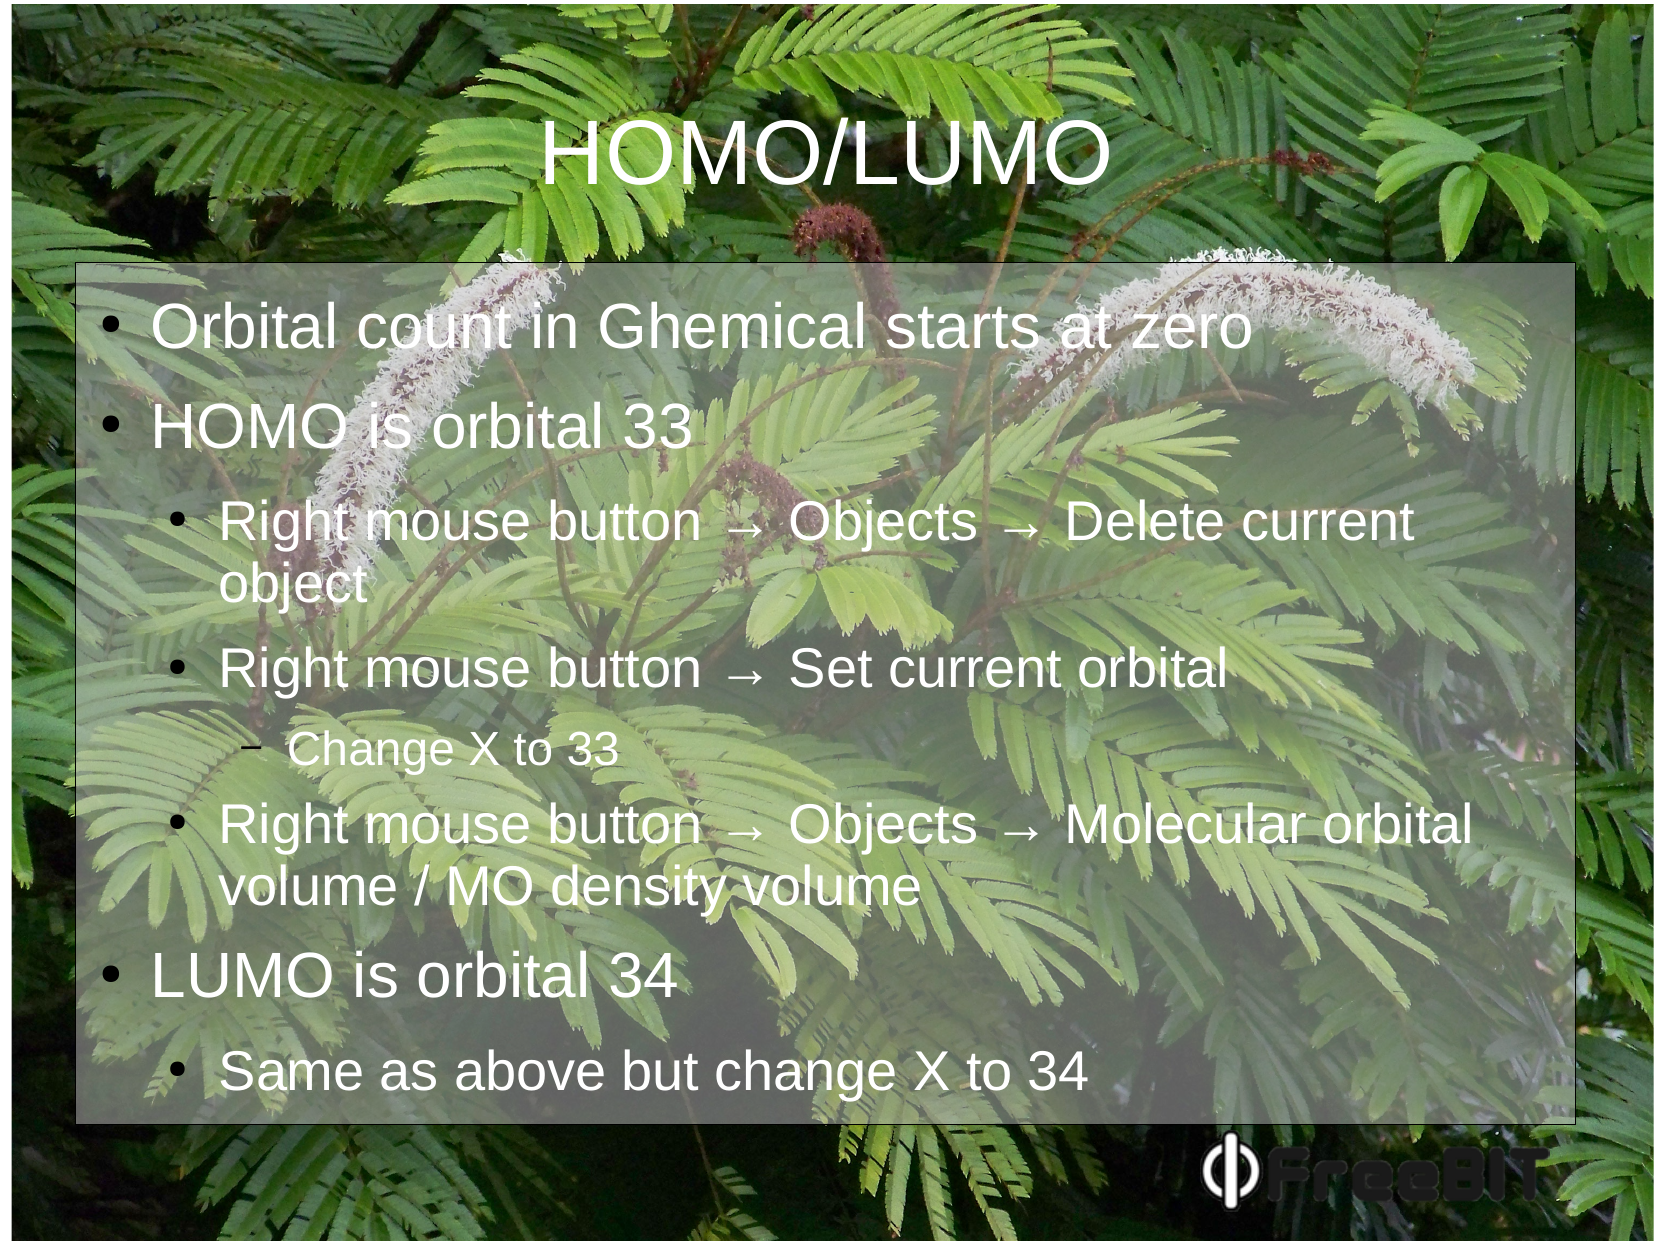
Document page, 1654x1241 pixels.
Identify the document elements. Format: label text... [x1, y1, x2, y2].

title HOMO/LUMO [82, 49, 1571, 257]
picture [11, 4, 1654, 1241]
list Orbital count in Ghemical starts at zero HOMO is orbital 33 Right mouse button → Objects → Delete current object Right mouse button → Set current orbital Change X to 33 Right mouse button → Objects → Molecular orbital volume / MO density volume LUMO is orbital 34 Same as above but change X to 34 [82, 290, 1571, 1109]
